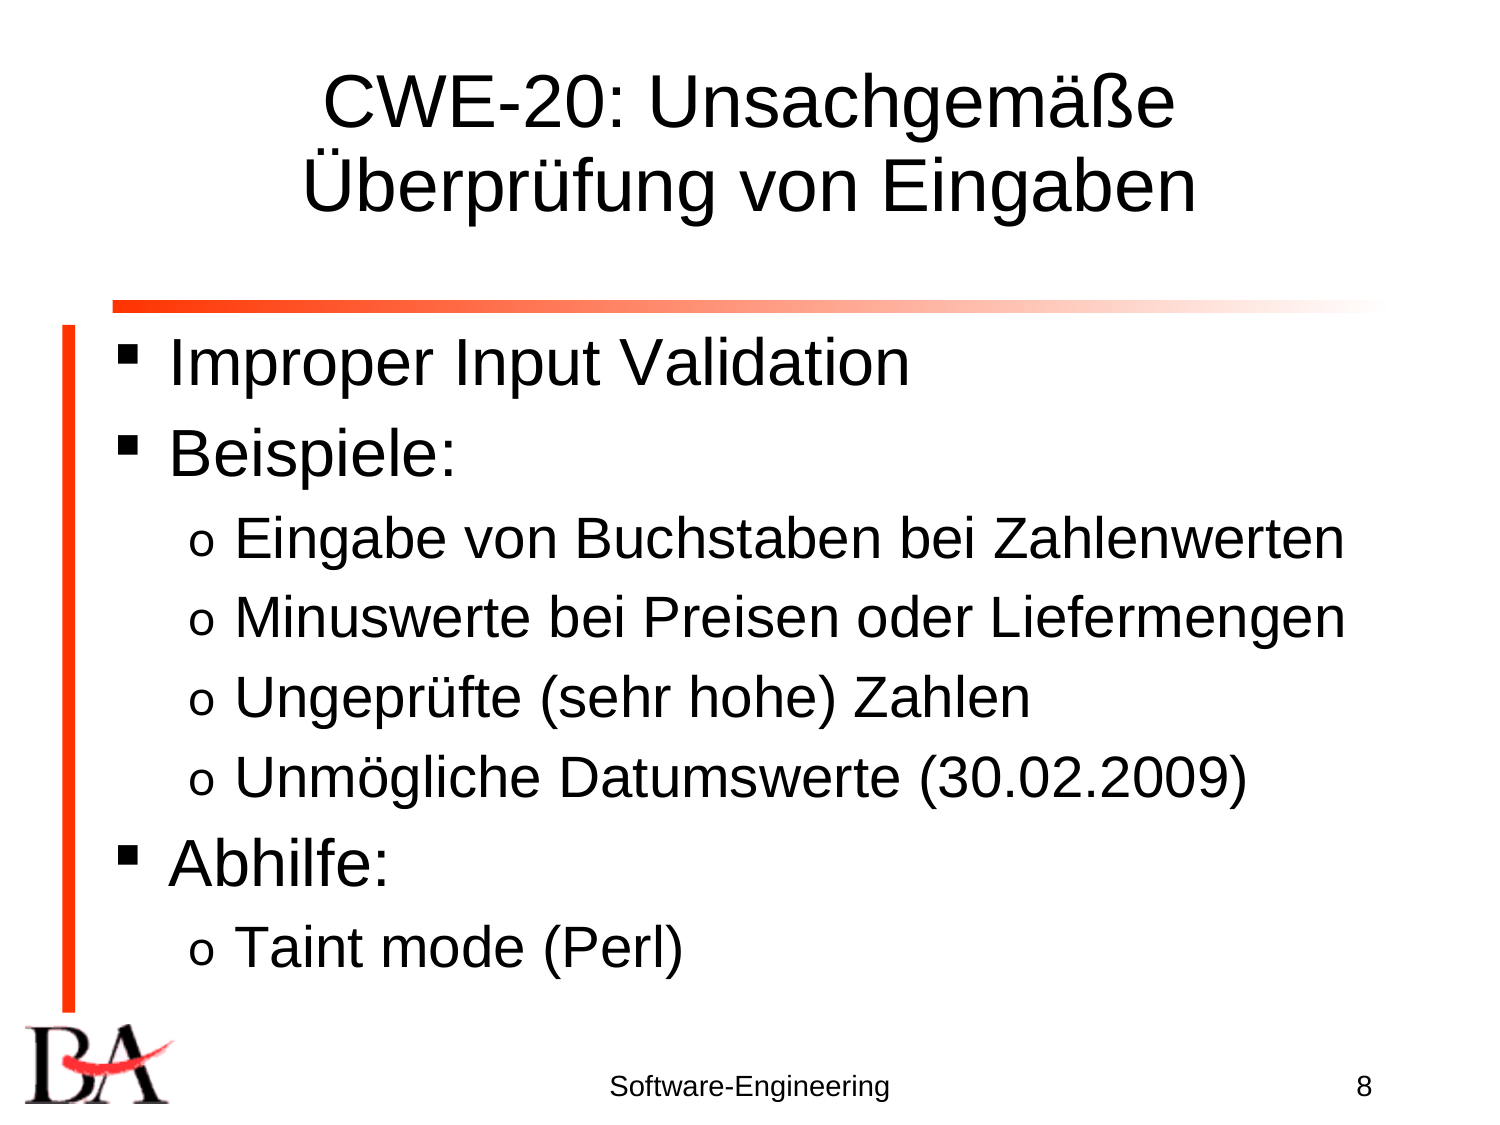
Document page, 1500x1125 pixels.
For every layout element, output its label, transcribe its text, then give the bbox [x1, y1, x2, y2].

list Improper Input Validation Beispiele: Eingabe von Buchstaben bei Zahlenwerten Minuswerte bei Preisen oder Liefermengen Ungeprüfte (sehr hohe) Zahlen Unmögliche Datumswerte (30.02.2009) Abhilfe: Taint mode (Perl) [112, 324, 1388, 1036]
picture [24, 1024, 175, 1104]
title CWE-20: Unsachgemäße Überprüfung von Eingaben [112, 28, 1388, 259]
